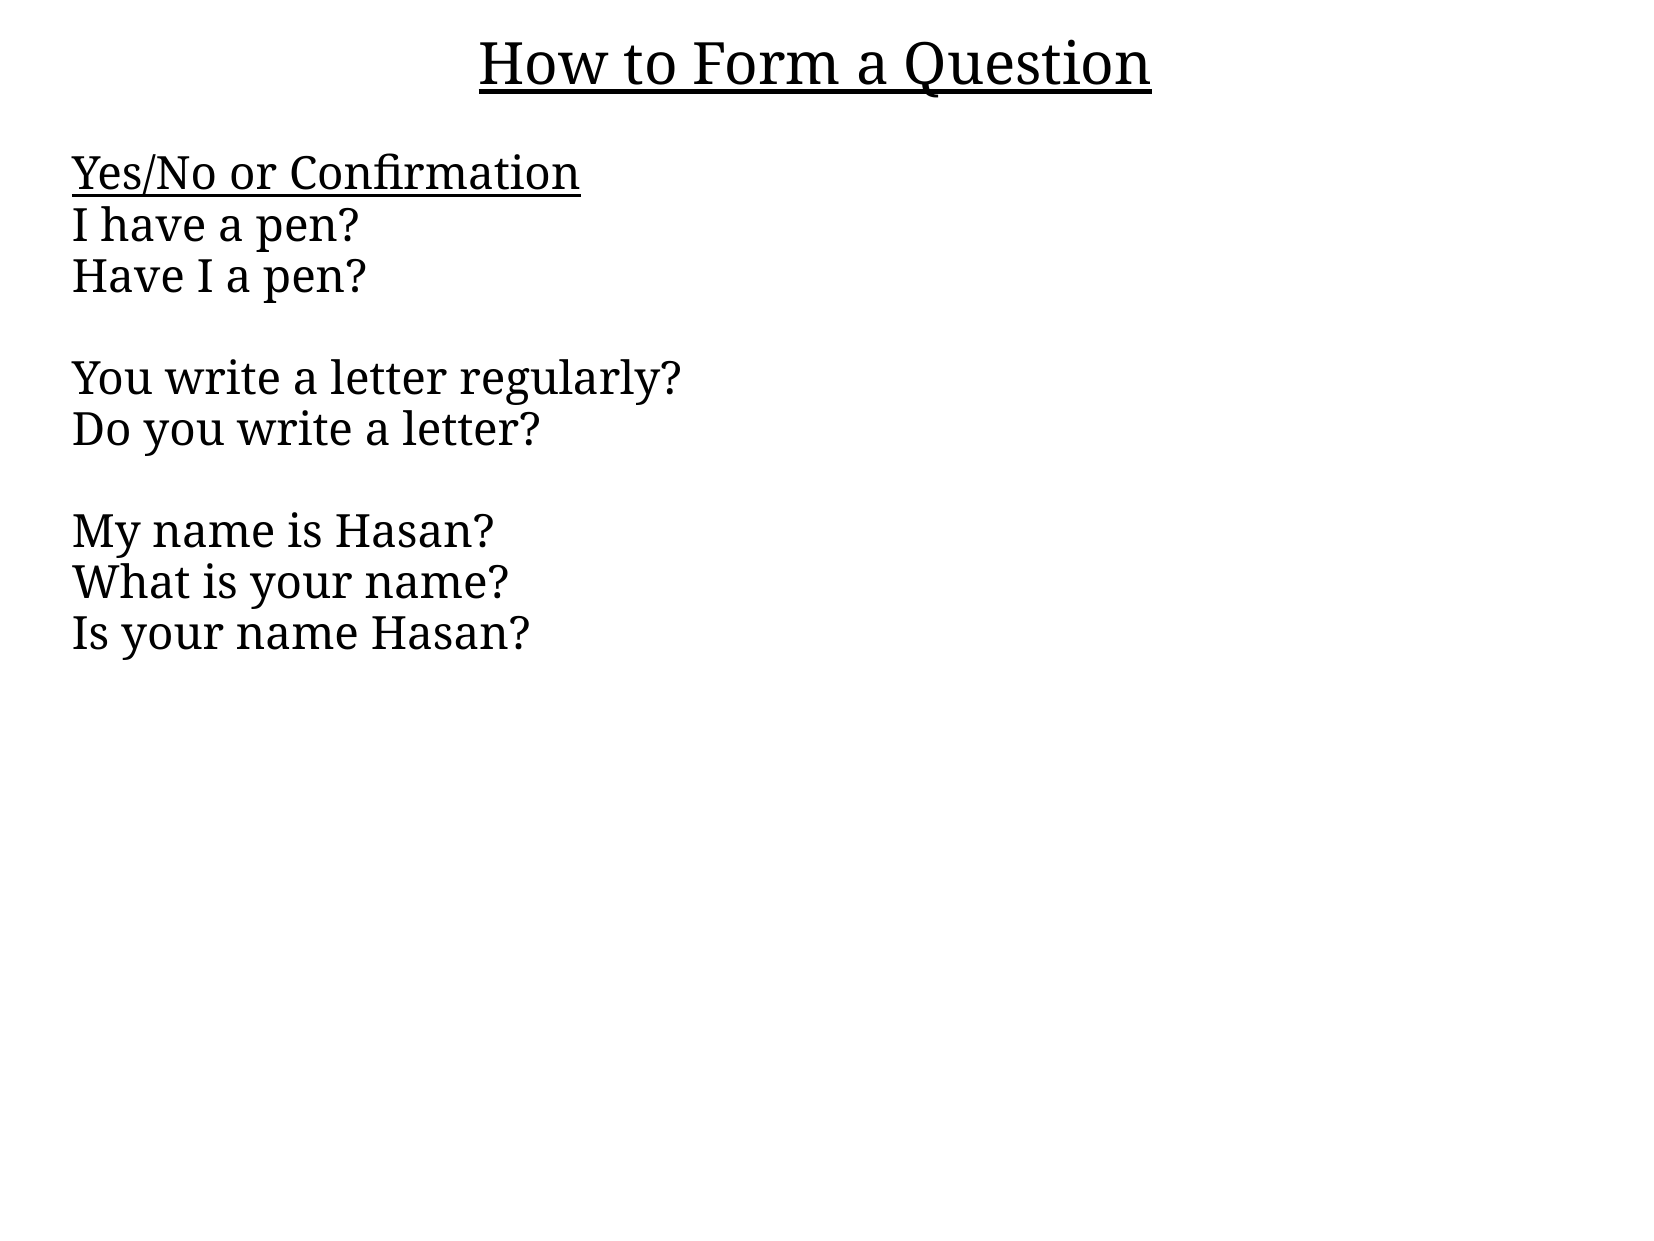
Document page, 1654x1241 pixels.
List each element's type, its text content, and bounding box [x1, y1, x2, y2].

text_box How to Form a Question Yes/No or Confirmation I have a pen? Have I a pen? You write a letter regularly? Do you write a letter? My name is Hasan? What is your name? Is your name Hasan? [71, 31, 1560, 1140]
